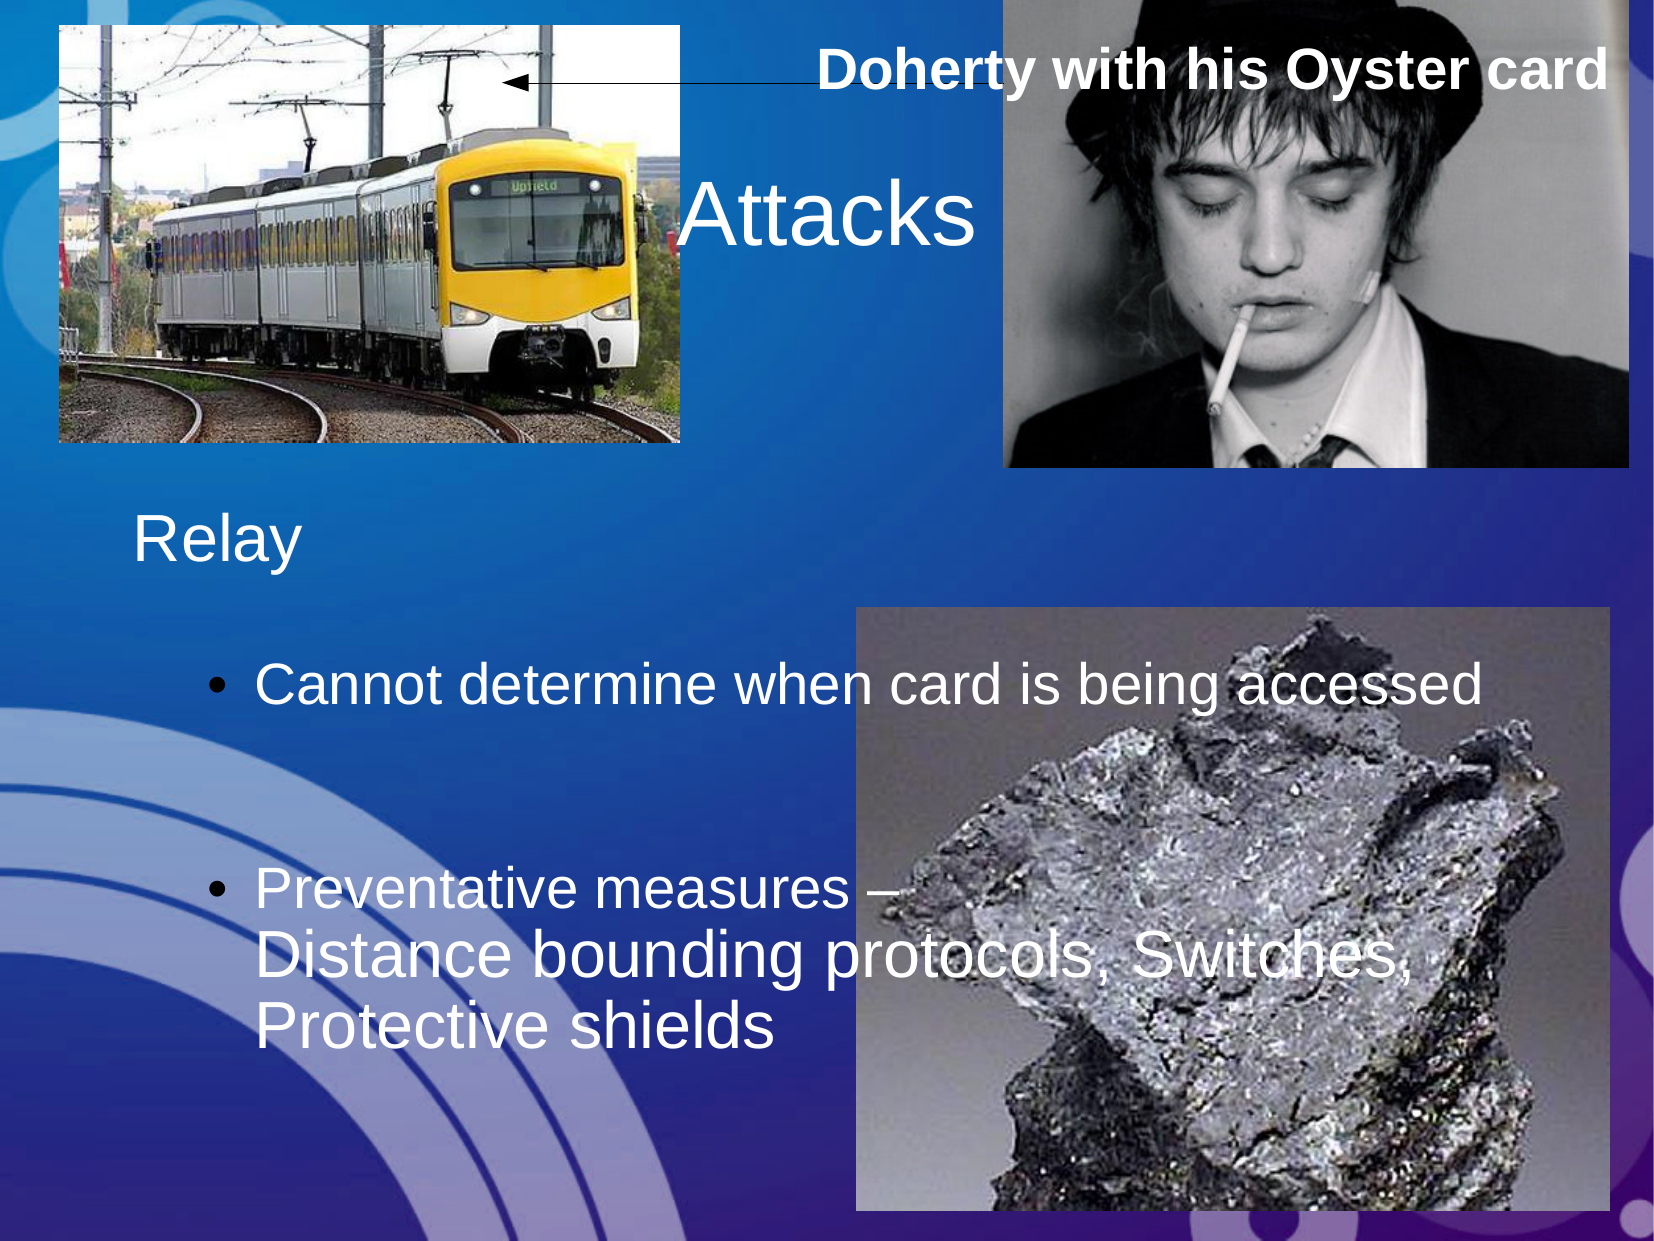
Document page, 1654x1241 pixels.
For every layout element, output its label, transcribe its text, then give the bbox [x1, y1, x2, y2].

text_box Doherty with his Oyster card [801, 29, 1625, 111]
picture [0, 0, 1654, 1241]
list Relay Cannot determine when card is being accessed Preventative measures – Distance bounding protocols, Switches, Protective shields [118, 351, 1524, 1241]
title Attacks [123, 110, 1003, 318]
